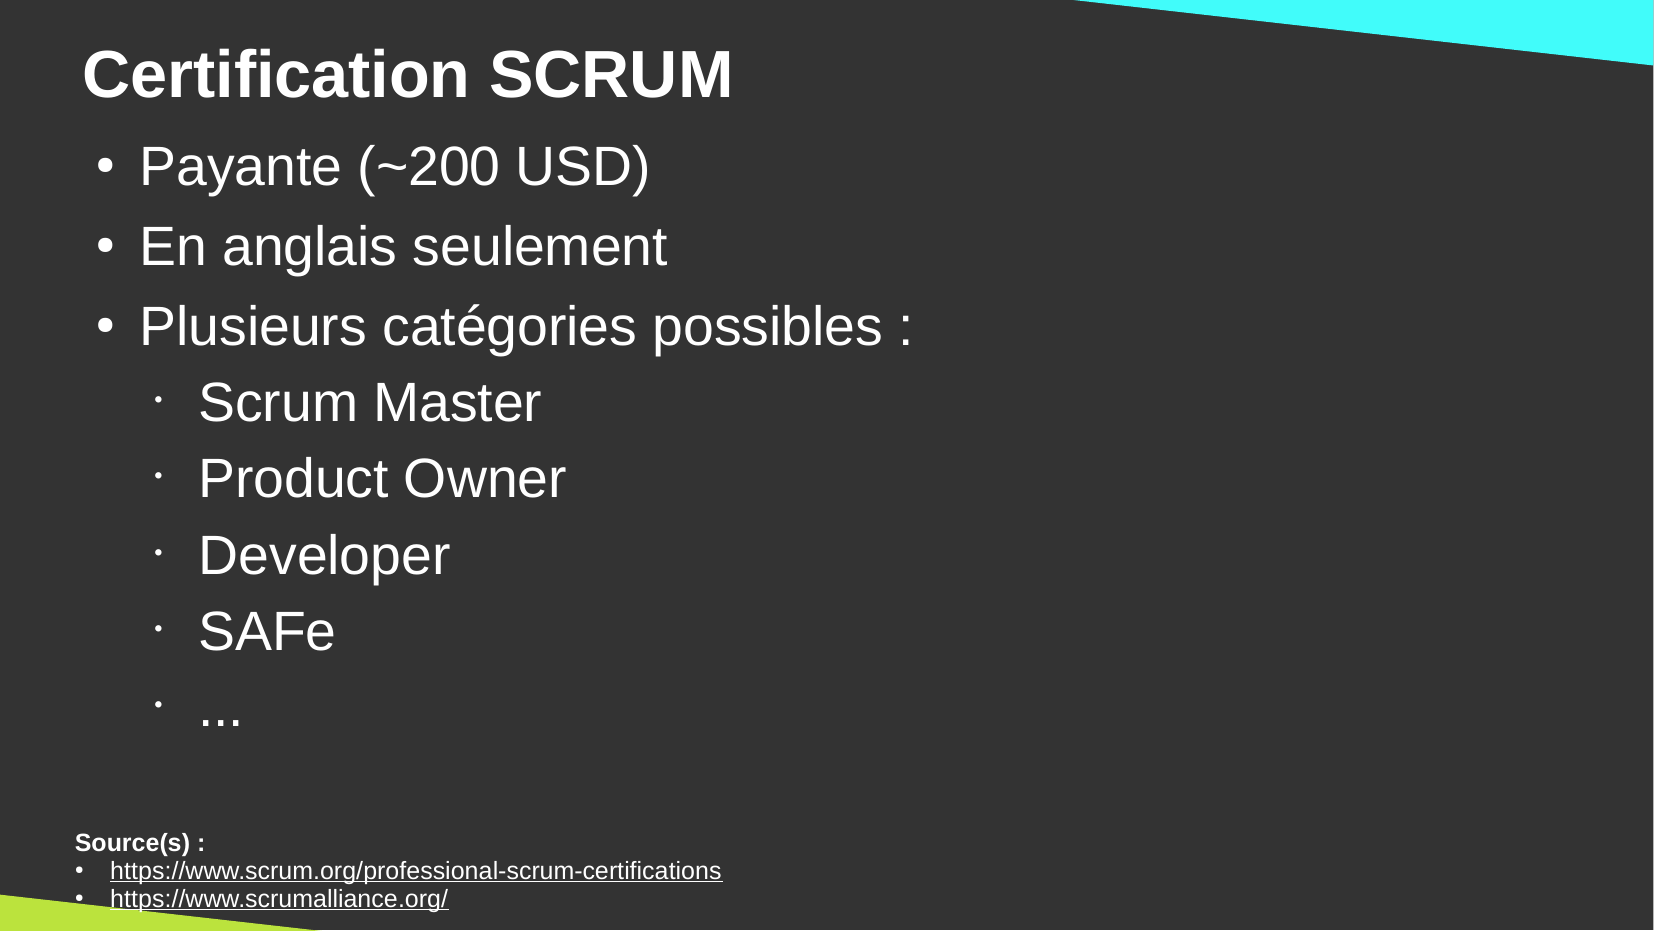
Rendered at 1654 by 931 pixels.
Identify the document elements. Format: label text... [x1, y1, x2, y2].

list Payante (~200 USD) En anglais seulement Plusieurs catégories possibles : Scrum Master Product Owner Developer SAFe ... [80, 135, 1605, 745]
text_box Source(s) : https://www.scrum.org/professional-scrum-certifications https://www.scrumalliance.org/ [60, 821, 1546, 921]
text_box [0, 894, 322, 931]
title Certification SCRUM [82, 37, 1571, 122]
text_box [1073, 0, 1654, 66]
